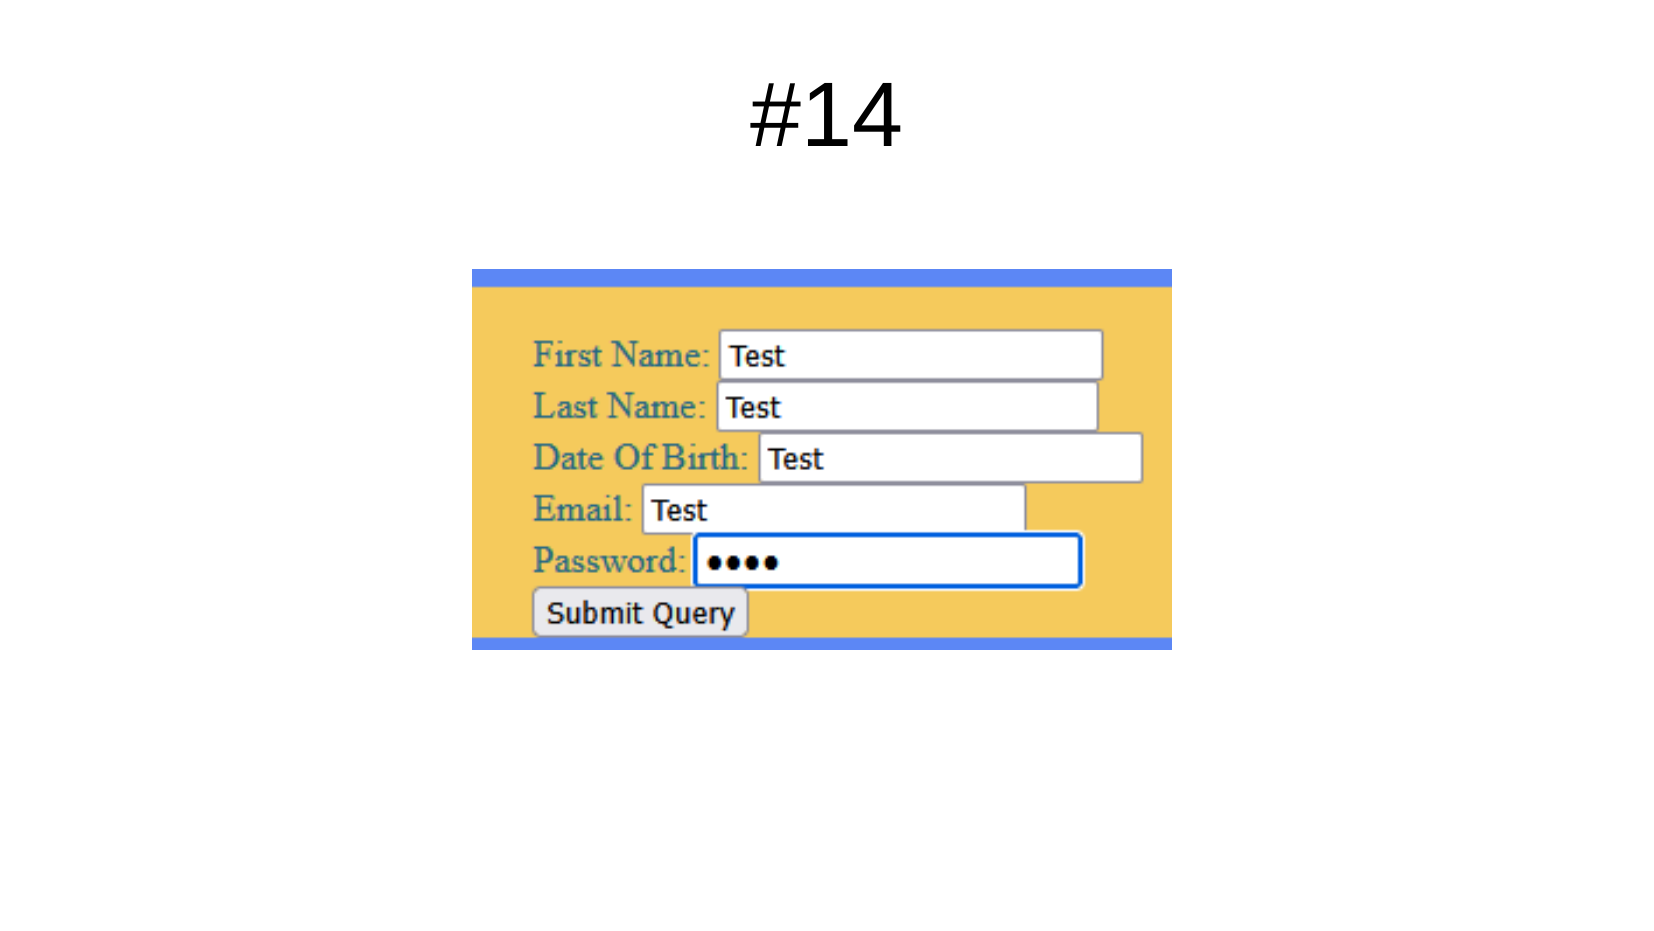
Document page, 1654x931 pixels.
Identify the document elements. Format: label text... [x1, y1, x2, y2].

picture [472, 269, 1172, 650]
title #14 [82, 37, 1571, 193]
